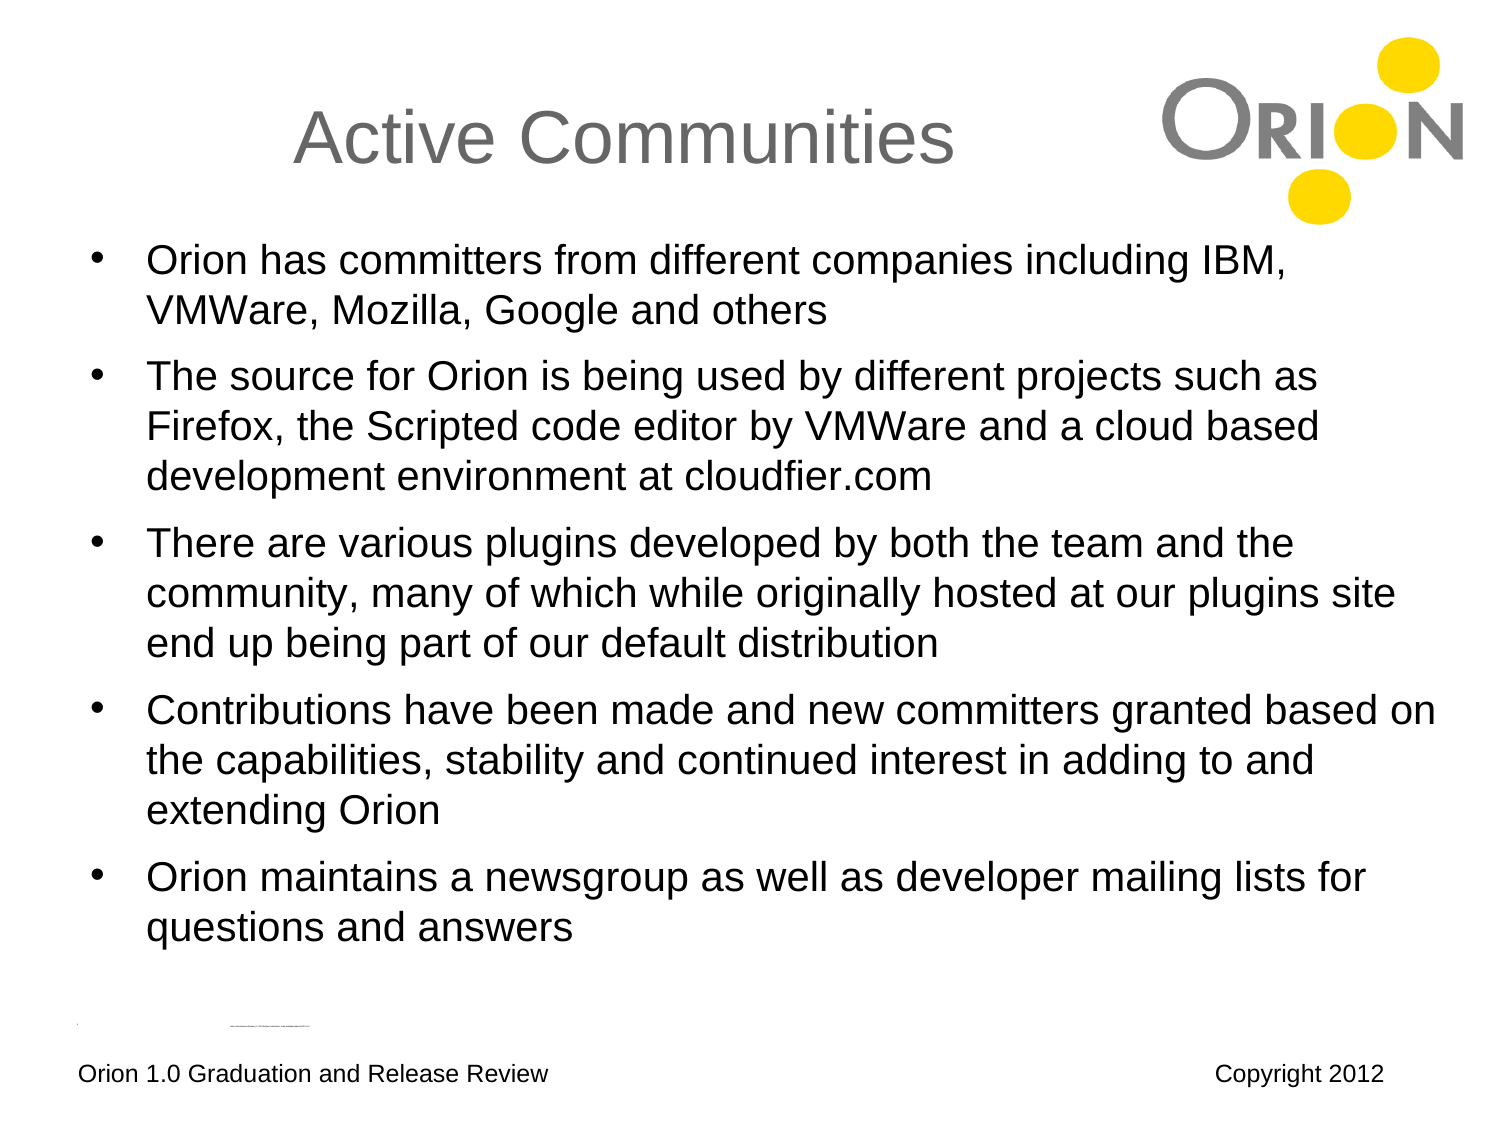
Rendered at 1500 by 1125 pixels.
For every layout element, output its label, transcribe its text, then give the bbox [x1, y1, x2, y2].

list Orion has committers from different companies including IBM, VMWare, Mozilla, Google and others The source for Orion is being used by different projects such as Firefox, the Scripted code editor by VMWare and a cloud based development environment at cloudfier.com There are various plugins developed by both the team and the community, many of which while originally hosted at our plugins site end up being part of our default distribution Contributions have been made and new committers granted based on the capabilities, stability and continued interest in adding to and extending Orion Orion maintains a newsgroup as well as developer mailing lists for questions and answers [75, 224, 1463, 988]
picture [1162, 37, 1463, 224]
title Active Communities [74, 45, 1176, 233]
